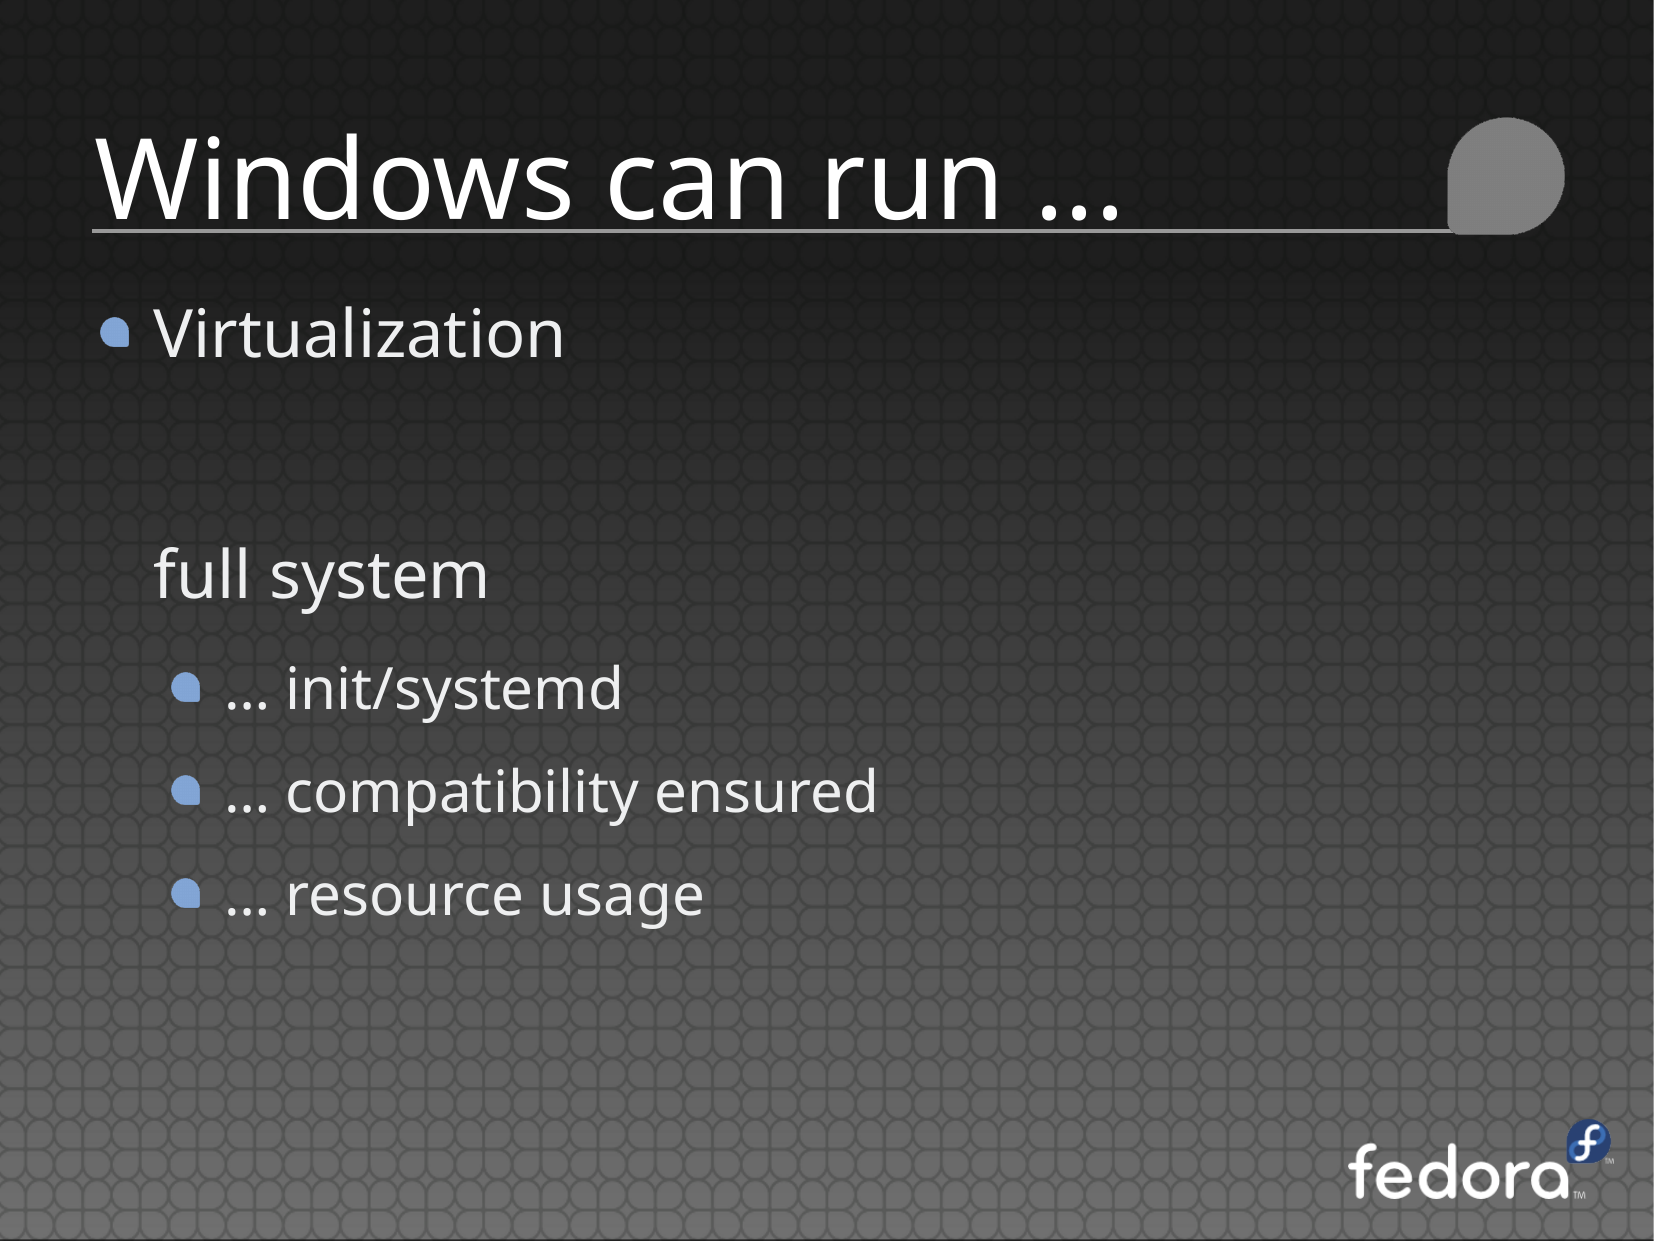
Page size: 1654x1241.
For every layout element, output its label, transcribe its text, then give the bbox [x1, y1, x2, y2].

title Windows can run ... [94, 100, 1426, 251]
picture [0, 0, 1654, 1241]
list Virtualization full system … init/systemd … compatibility ensured … resource usage [82, 286, 1571, 1091]
